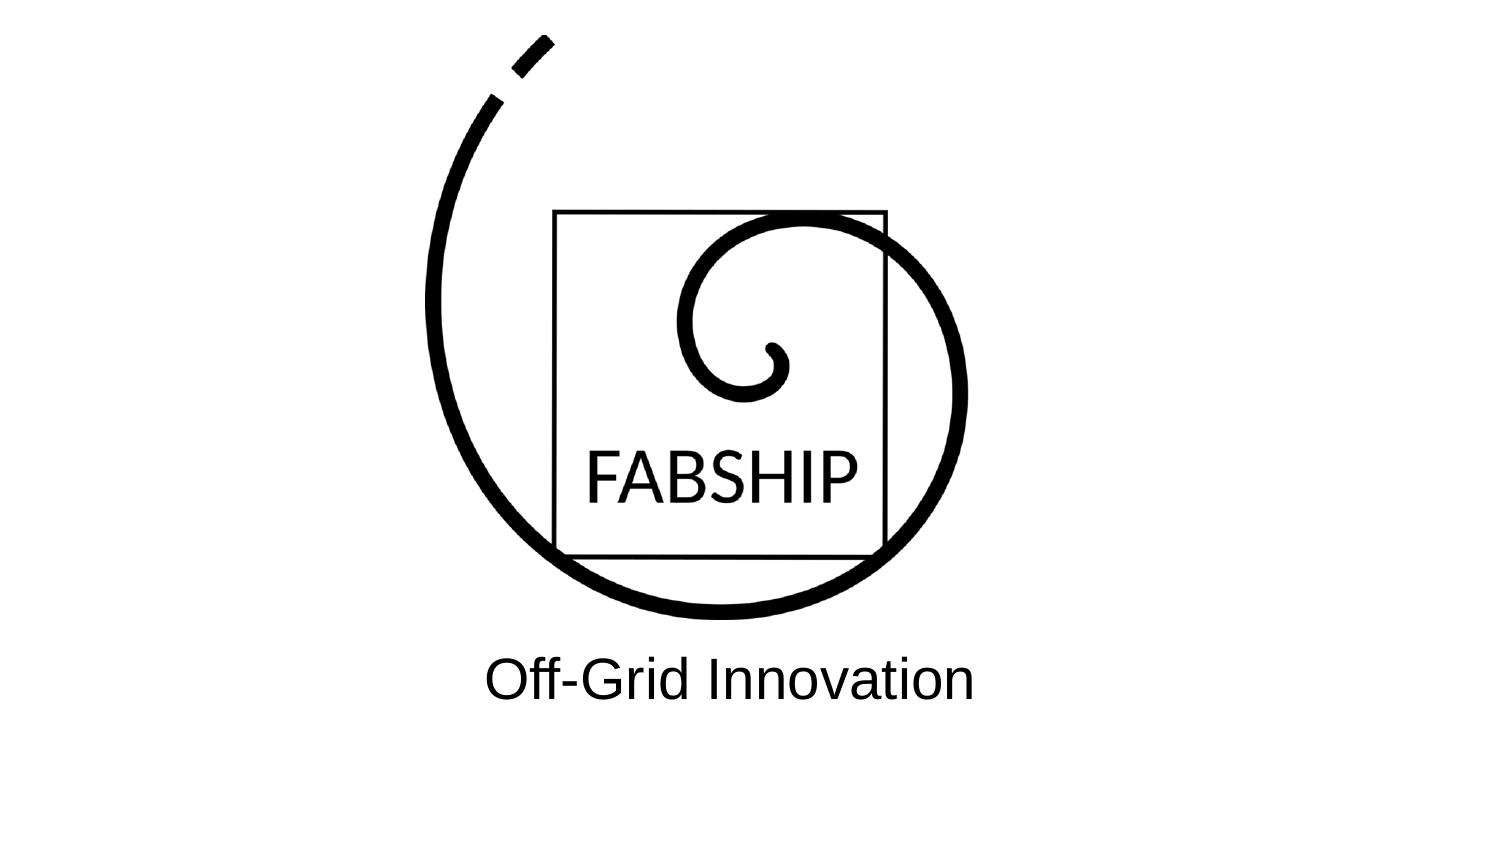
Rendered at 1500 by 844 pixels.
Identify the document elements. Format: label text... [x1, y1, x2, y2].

subtitle Off-Grid Innovation [31, 625, 1430, 756]
picture [425, 35, 1009, 620]
